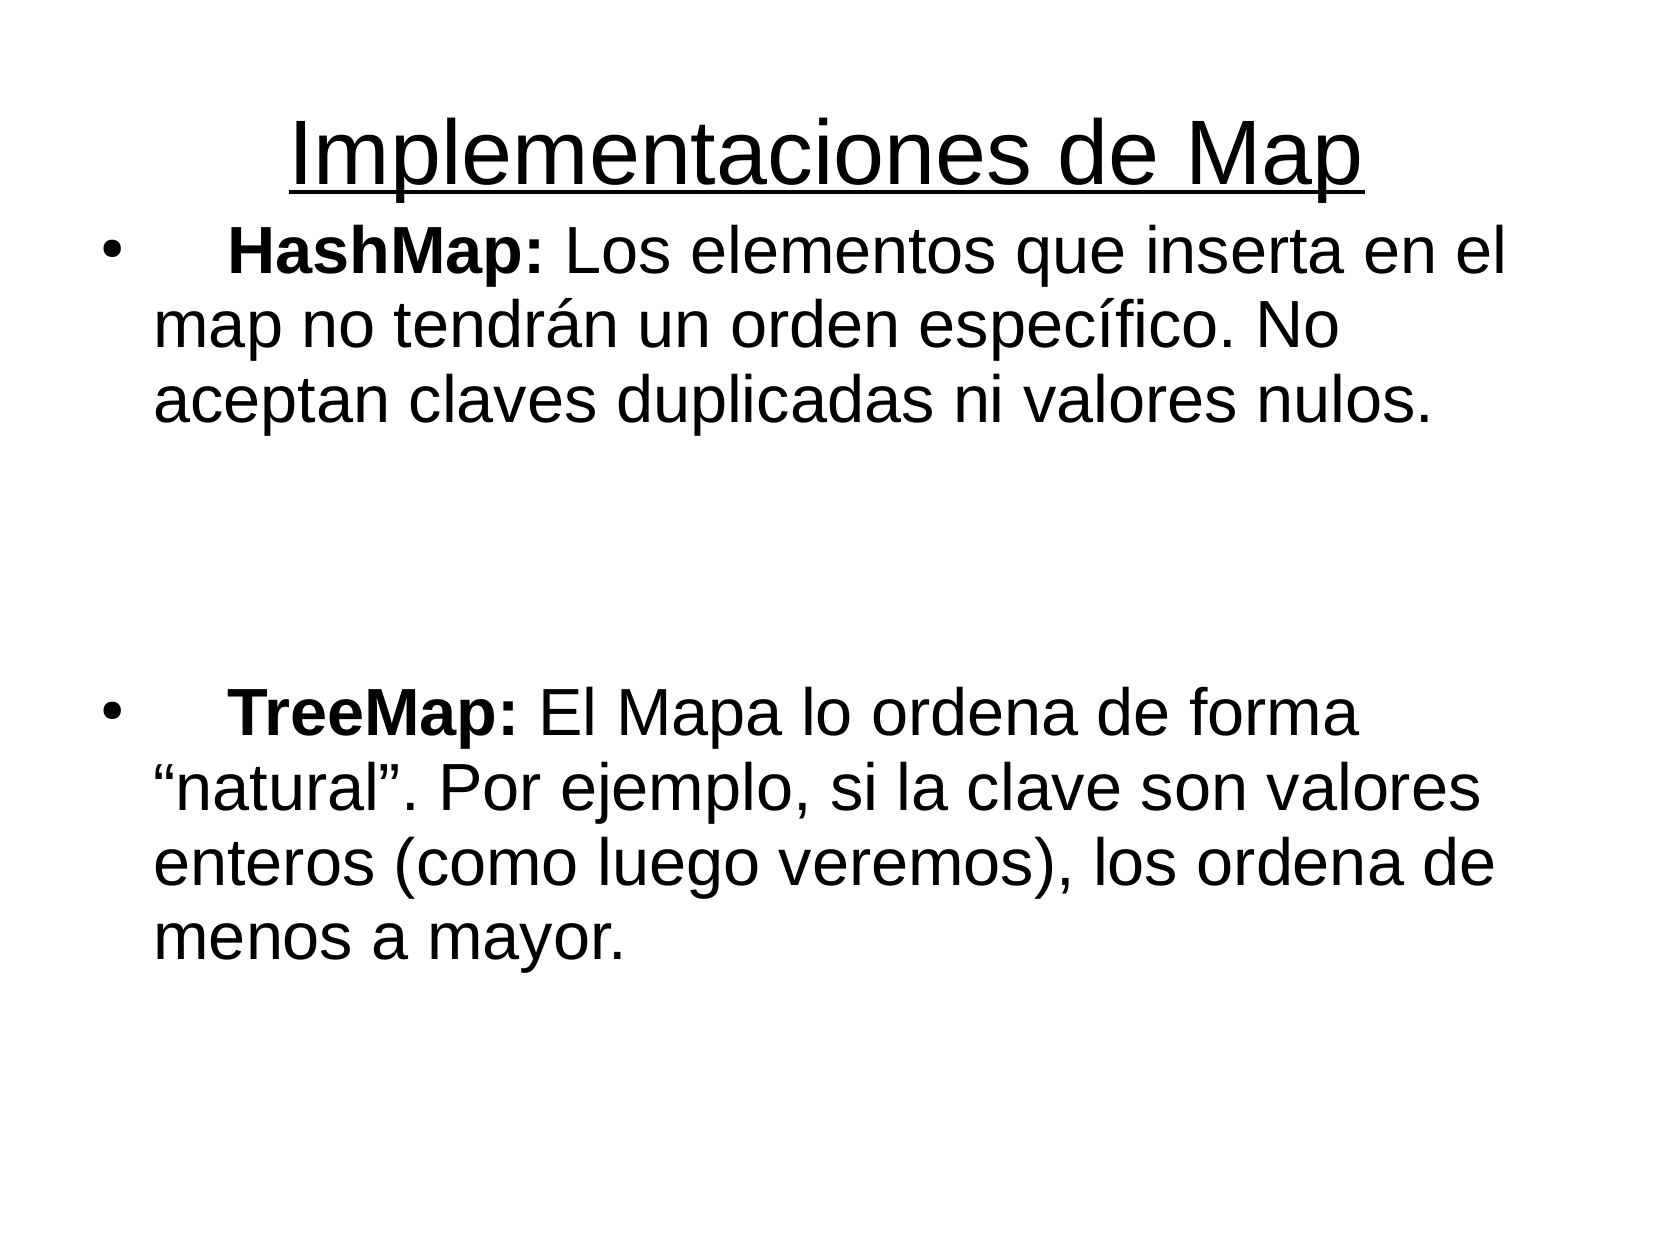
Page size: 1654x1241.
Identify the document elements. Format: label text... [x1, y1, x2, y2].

list HashMap: Los elementos que inserta en el map no tendrán un orden específico. No aceptan claves duplicadas ni valores nulos. TreeMap: El Mapa lo ordena de forma “natural”. Por ejemplo, si la clave son valores enteros (como luego veremos), los ordena de menos a mayor. [82, 212, 1571, 1158]
title Implementaciones de Map [82, 49, 1571, 212]
